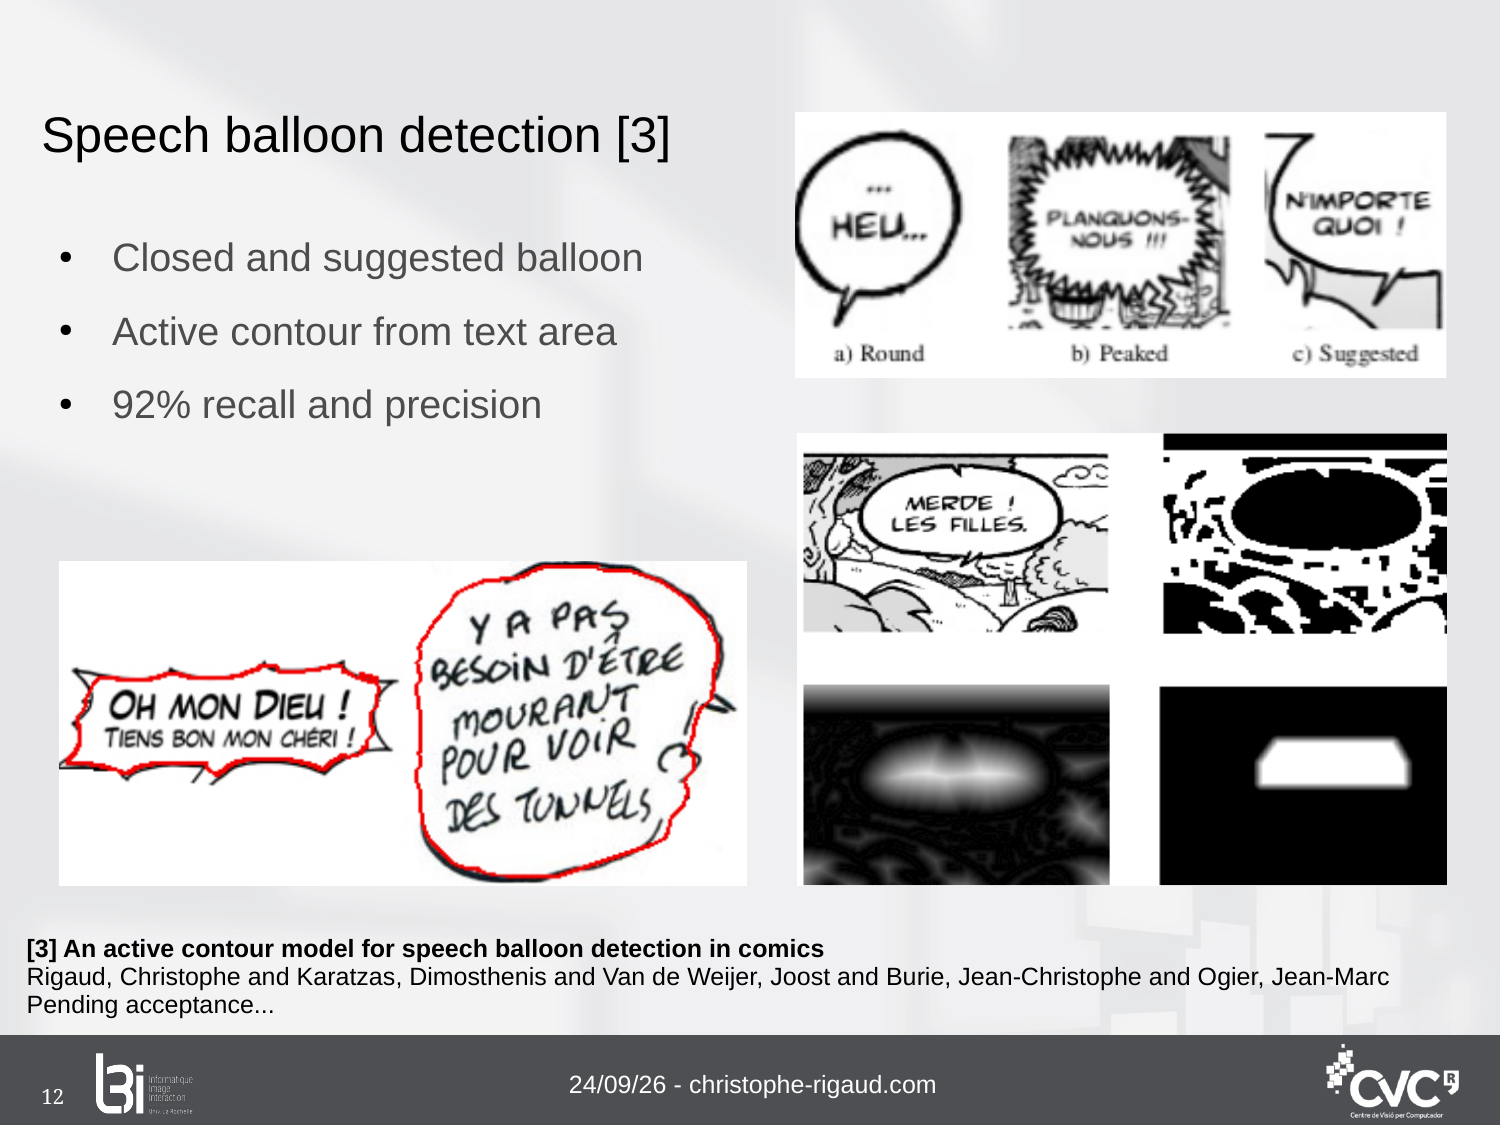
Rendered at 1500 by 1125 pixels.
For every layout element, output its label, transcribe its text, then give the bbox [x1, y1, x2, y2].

picture [0, 0, 1500, 1125]
title Speech balloon detection [3] [41, 41, 1459, 229]
text_box [3] An active contour model for speech balloon detection in comics Rigaud, Christophe and Karatzas, Dimosthenis and Van de Weijer, Joost and Burie, Jean-Christophe and Ogier, Jean-Marc Pending acceptance... [11, 927, 1477, 1027]
list Closed and suggested balloon Active contour from text area 92% recall and precision [41, 235, 1459, 927]
text_box 01/03/13 - christophe-rigaud.com [219, 1063, 1447, 1106]
